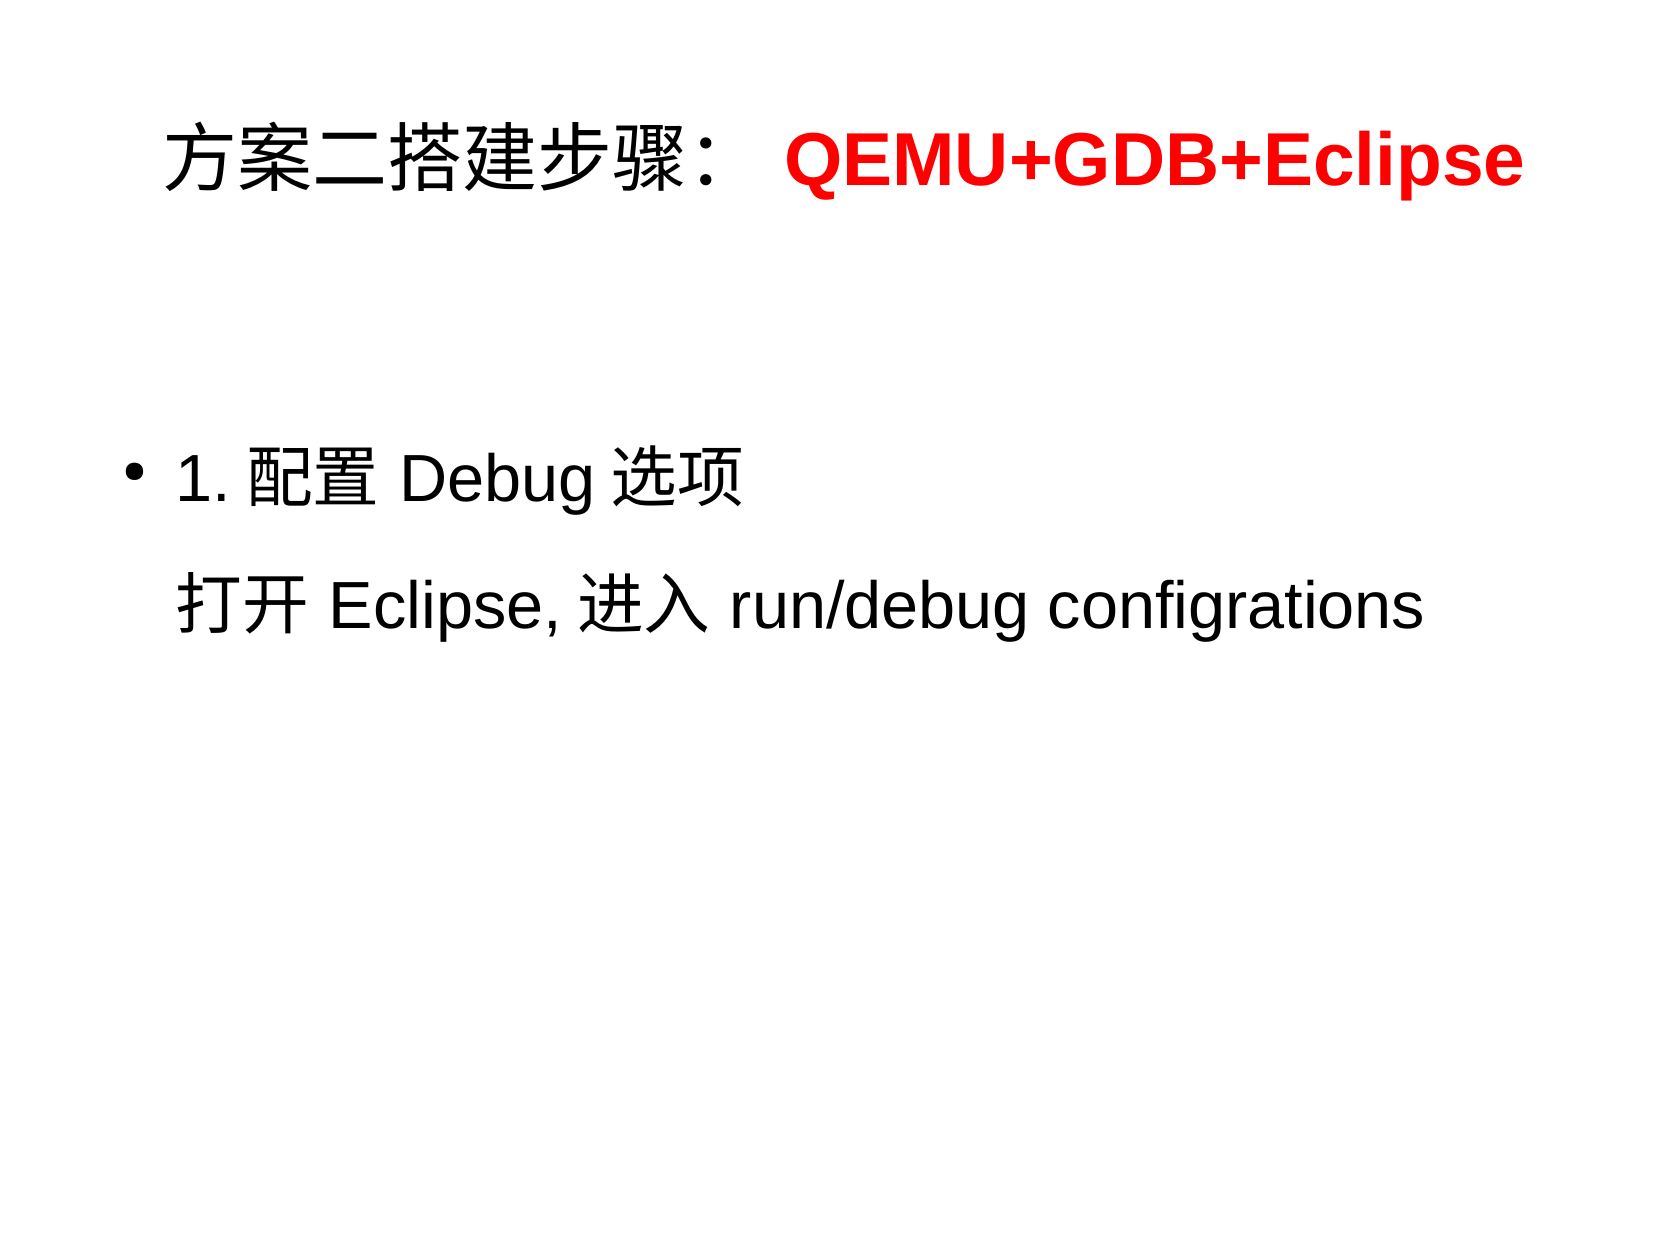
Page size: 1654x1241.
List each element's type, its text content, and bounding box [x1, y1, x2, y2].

list 1.配置Debug选项 打开Eclipse,进入run/debug configrations [105, 320, 1594, 1156]
title 方案二搭建步骤：QEMU+GDB+Eclipse [82, 49, 1571, 257]
